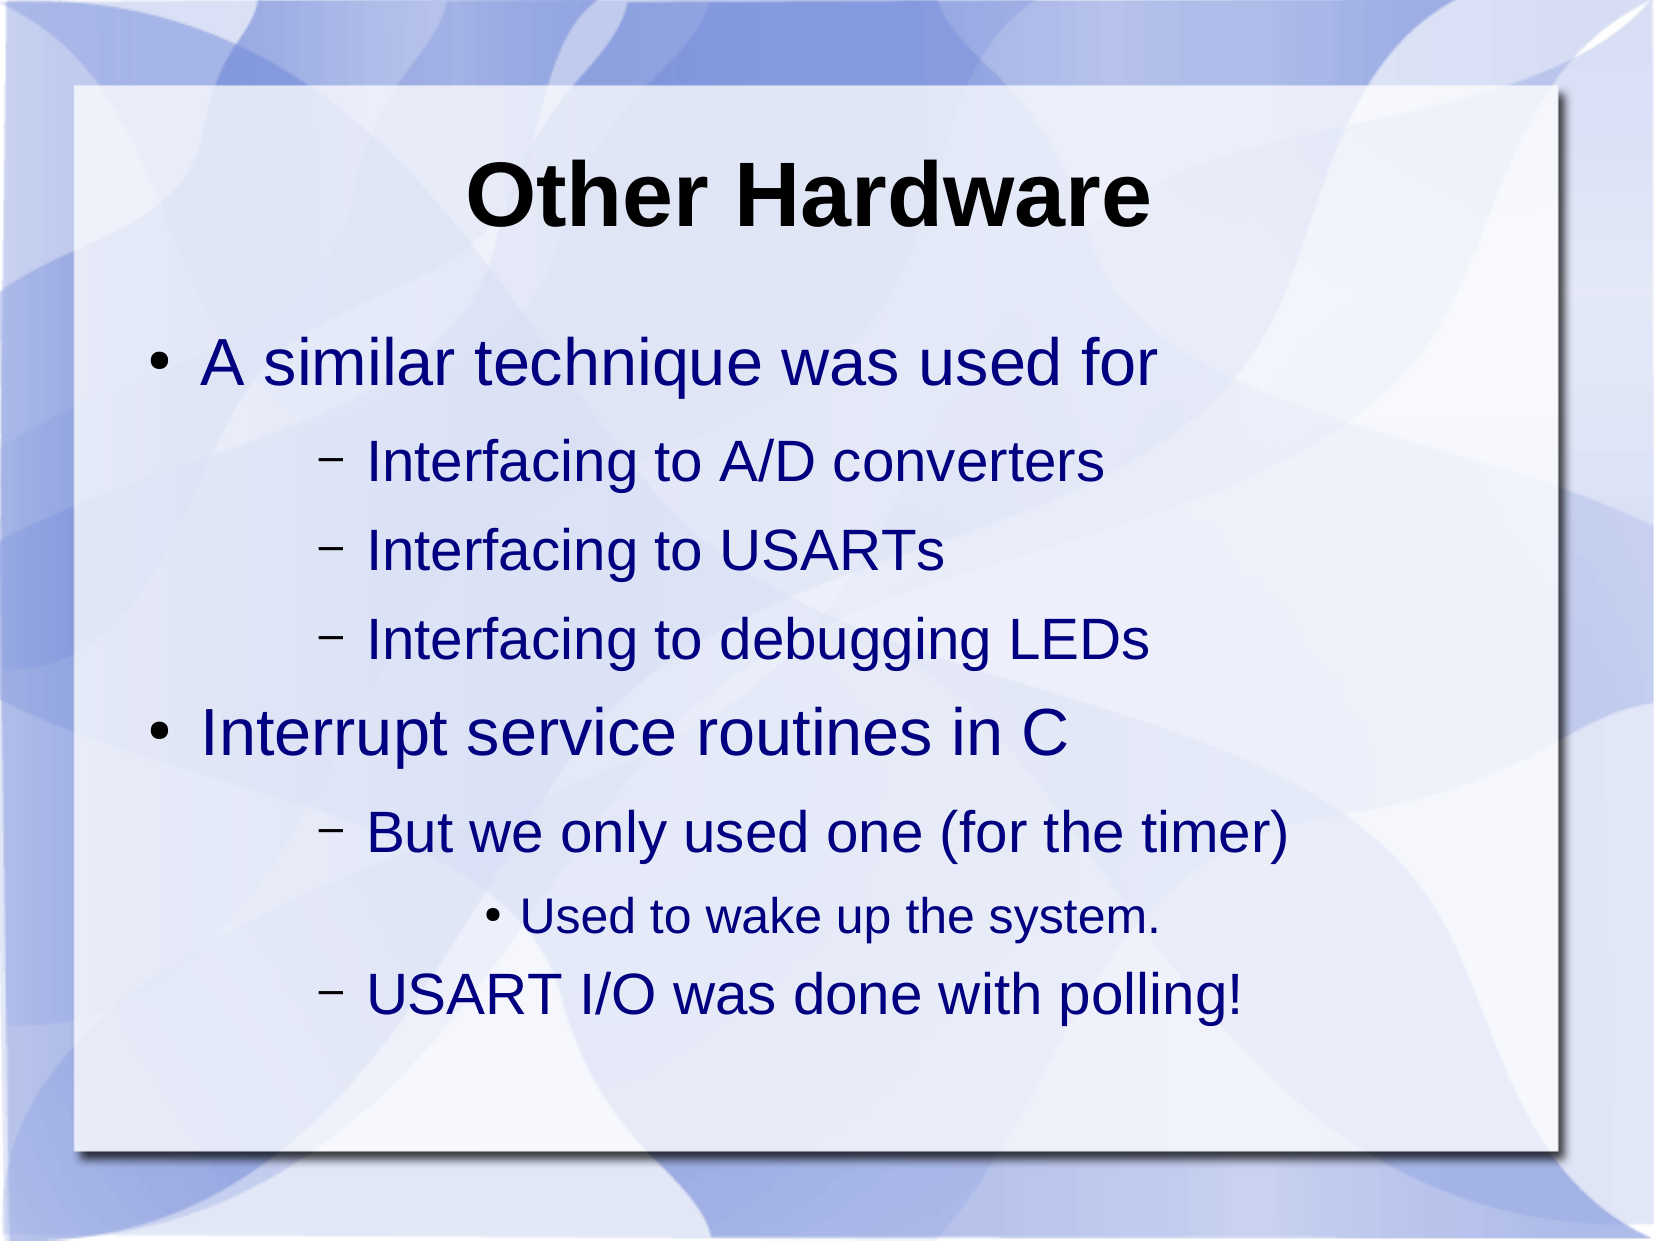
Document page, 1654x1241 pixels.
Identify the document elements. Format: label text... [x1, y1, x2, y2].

picture [0, 0, 1654, 1241]
title Other Hardware [82, 98, 1536, 291]
list A similar technique was used for Interfacing to A/D converters Interfacing to USARTs Interfacing to debugging LEDs Interrupt service routines in C But we only used one (for the timer) Used to wake up the system. USART I/O was done with polling! [129, 324, 1489, 1026]
